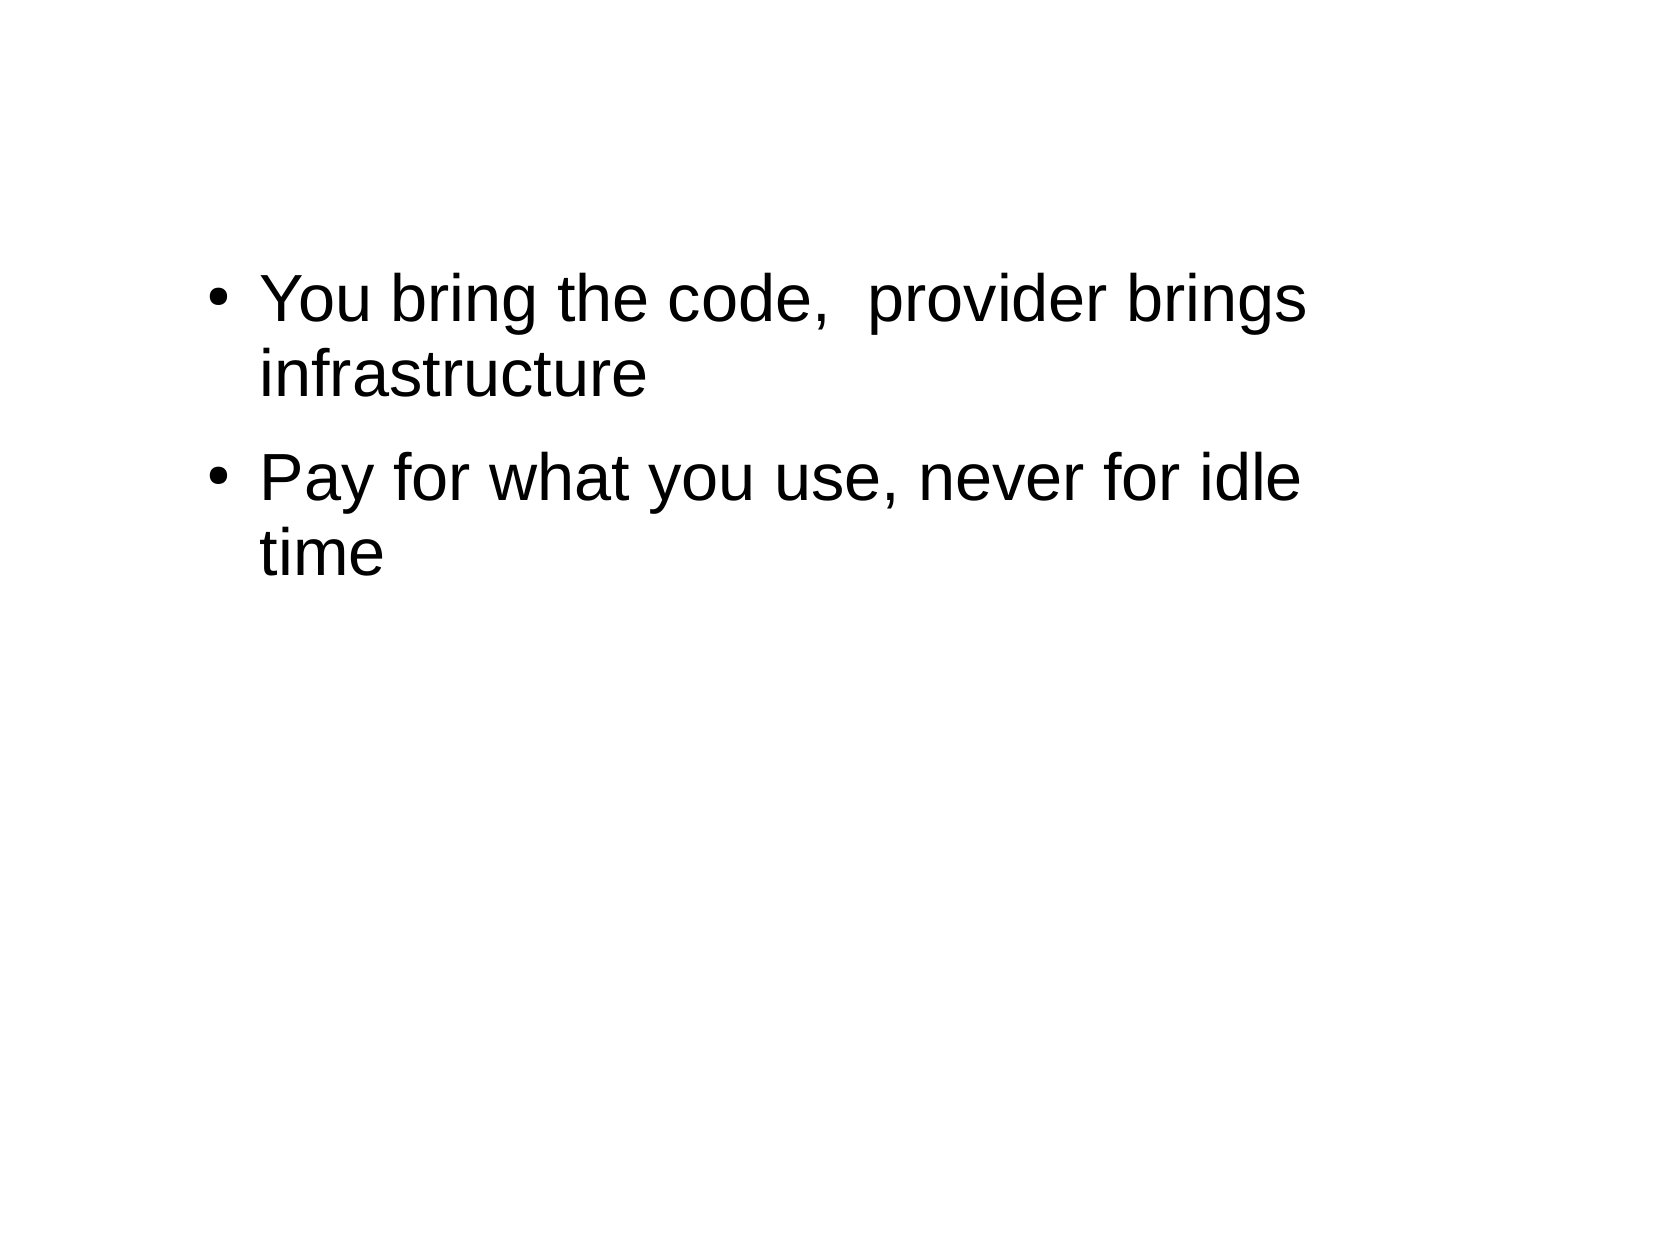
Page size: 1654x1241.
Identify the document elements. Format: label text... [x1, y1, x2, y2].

list You bring the code, provider brings infrastructure Pay for what you use, never for idle time [188, 261, 1406, 981]
